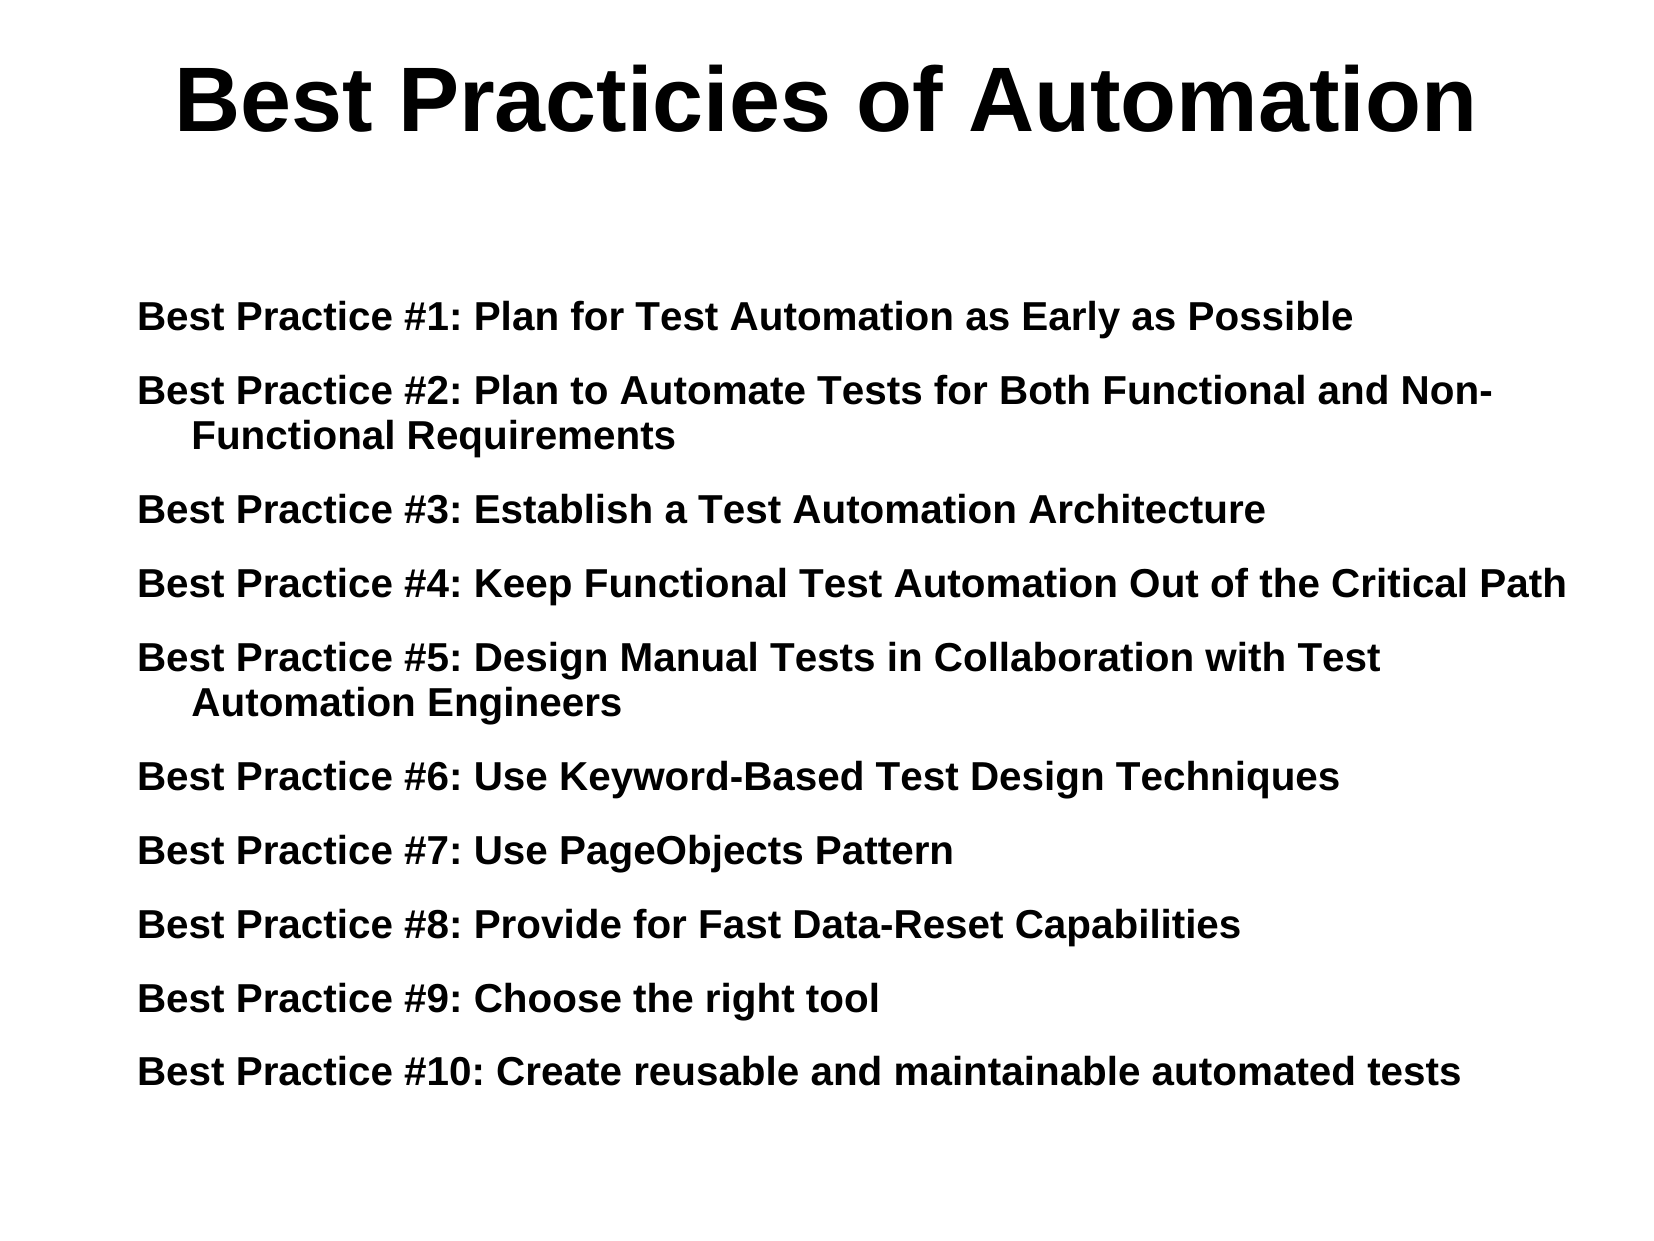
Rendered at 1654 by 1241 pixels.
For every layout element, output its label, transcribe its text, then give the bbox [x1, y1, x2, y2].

list Best Practice #1: Plan for Test Automation as Early as Possible Best Practice #2: Plan to Automate Tests for Both Functional and Non-Functional Requirements Best Practice #3: Establish a Test Automation Architecture Best Practice #4: Keep Functional Test Automation Out of the Critical Path Best Practice #5: Design Manual Tests in Collaboration with Test Automation Engineers Best Practice #6: Use Keyword-Based Test Design Techniques Best Practice #7: Use PageObjects Pattern Best Practice #8: Provide for Fast Data-Reset Capabilities Best Practice #9: Choose the right tool Best Practice #10: Create reusable and maintainable automated tests [82, 290, 1571, 1109]
title Best Practicies of Automation [82, 49, 1571, 257]
